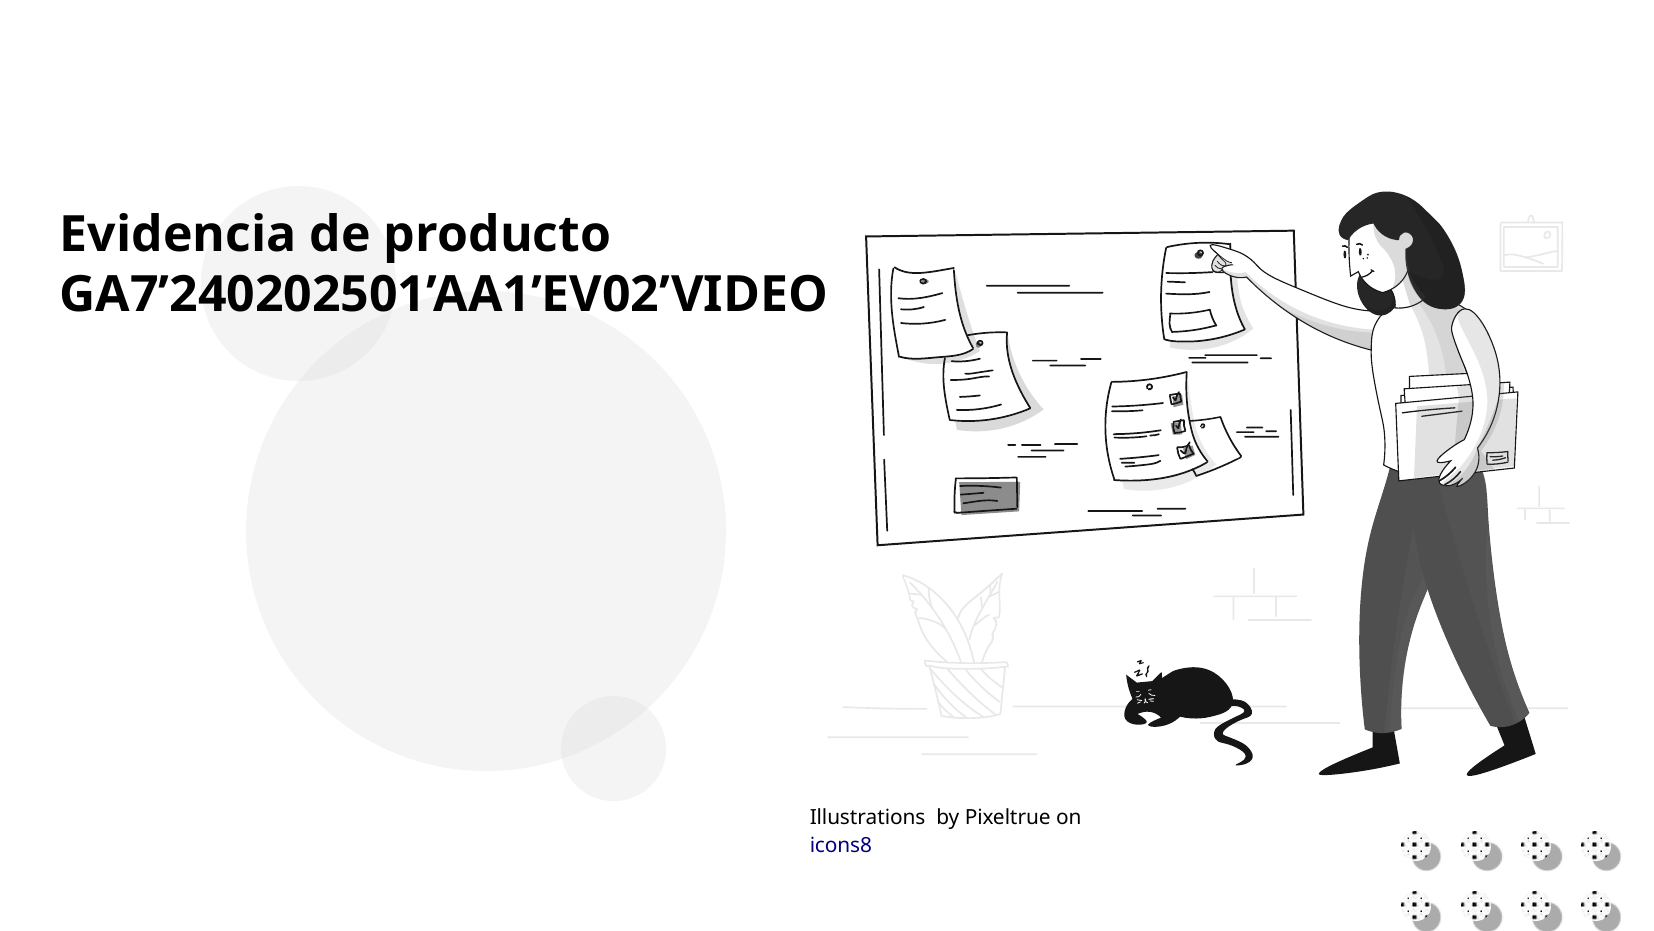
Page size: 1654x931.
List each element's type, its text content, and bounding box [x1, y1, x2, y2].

picture [1400, 891, 1432, 922]
picture [1520, 831, 1552, 862]
picture [1580, 890, 1612, 922]
picture [1400, 830, 1432, 862]
picture [1460, 830, 1492, 862]
text_box Evidencia de producto GA7’240202501’AA1’EV02’VIDEO [45, 193, 857, 259]
picture [1520, 890, 1552, 922]
picture [1461, 890, 1492, 922]
picture [1581, 830, 1612, 862]
